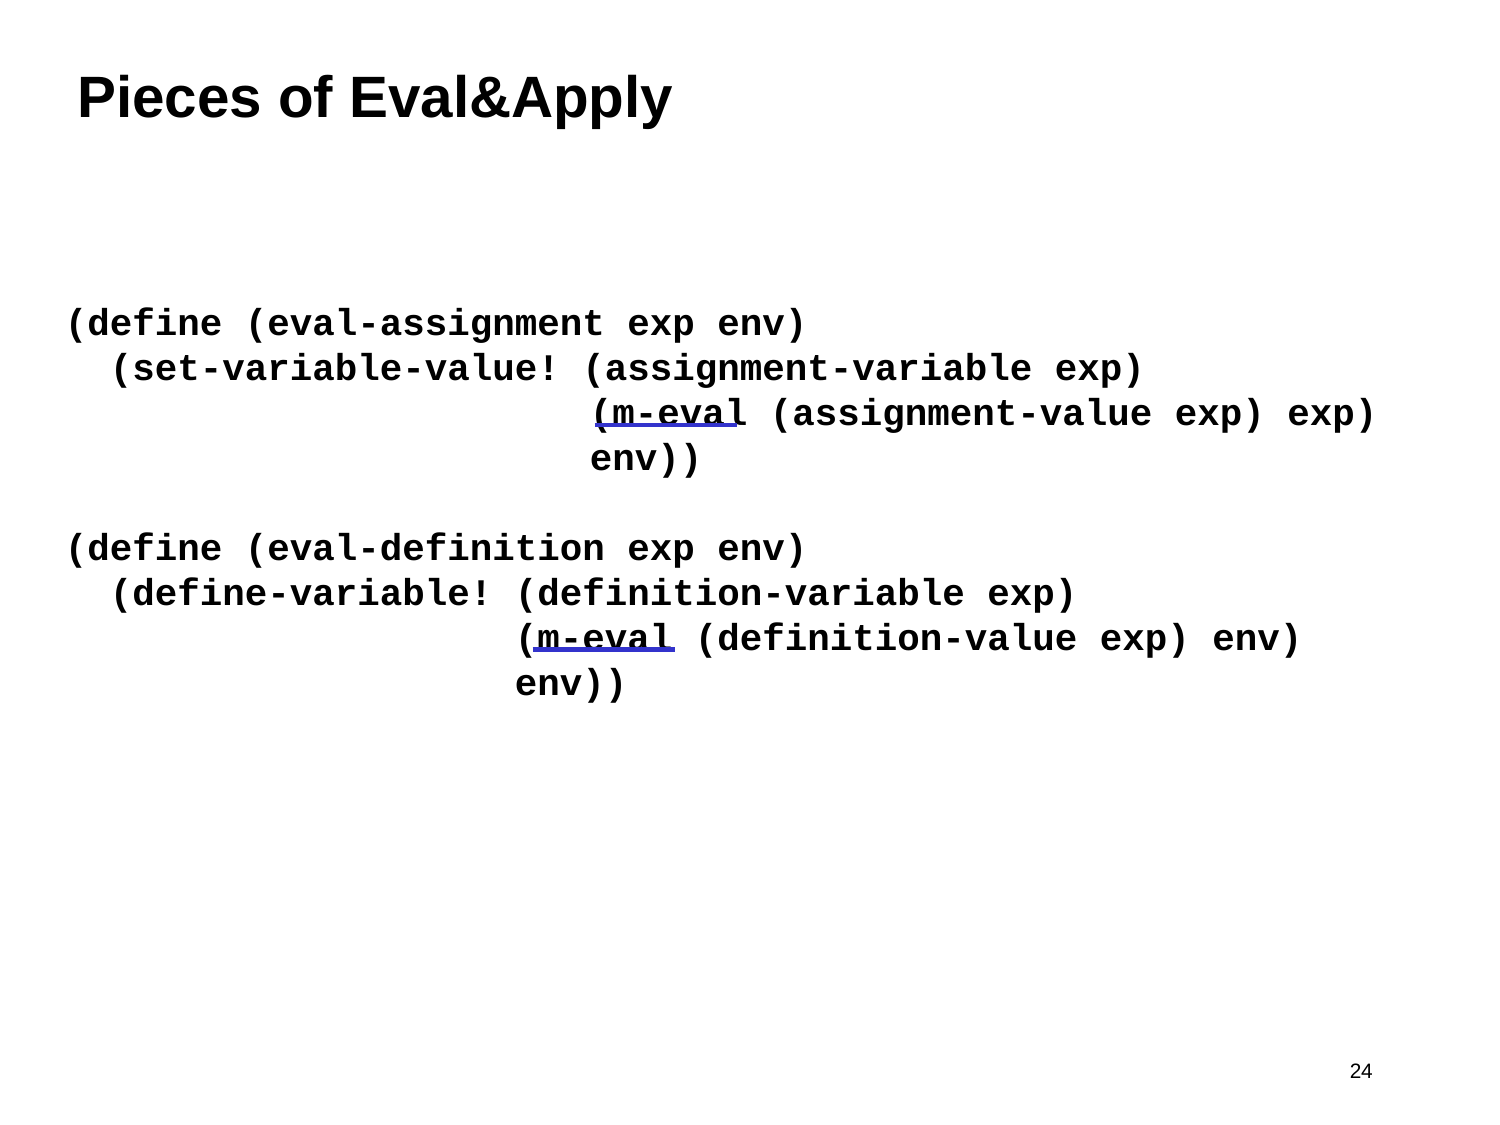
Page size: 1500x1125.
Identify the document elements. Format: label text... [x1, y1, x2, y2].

text_box Pieces of Eval&Apply [62, 24, 1338, 163]
text_box (define (eval-assignment exp env) (set-variable-value! (assignment-variable exp) (m-eval (assignment-value exp) exp) env)) (define (eval-definition exp env) (define-variable! (definition-variable exp) (m-eval (definition-value exp) env) env)) [50, 199, 1451, 779]
text_box <number> [1025, 1049, 1388, 1101]
